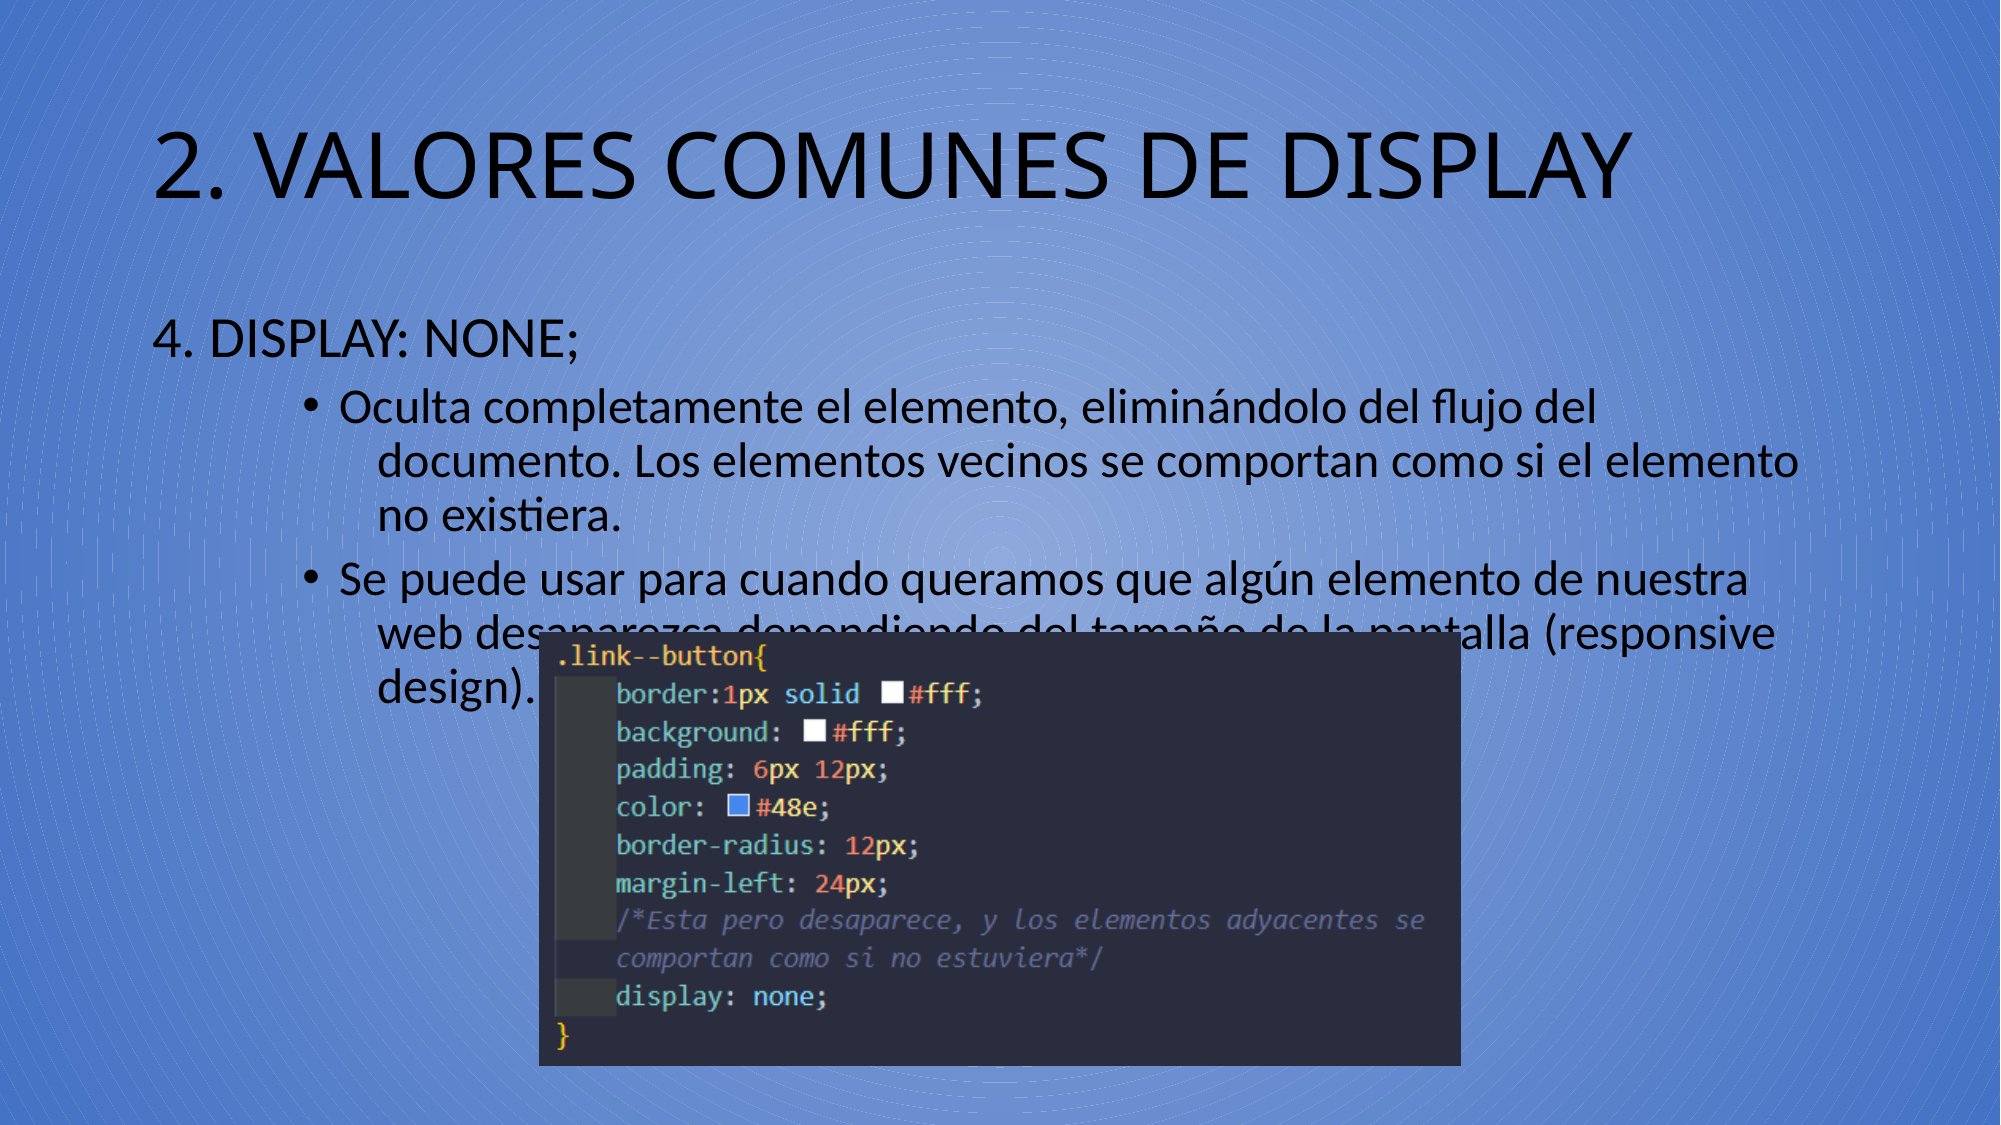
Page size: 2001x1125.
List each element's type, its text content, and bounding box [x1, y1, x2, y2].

title 2. VALORES COMUNES DE DISPLAY [137, 59, 1863, 278]
list 4. DISPLAY: NONE; Oculta completamente el elemento, eliminándolo del flujo del documento. Los elementos vecinos se comportan como si el elemento no existiera. Se puede usar para cuando queramos que algún elemento de nuestra web desaparezca dependiendo del tamaño de la pantalla (responsive design). [137, 299, 1863, 1014]
picture [539, 632, 1461, 1066]
